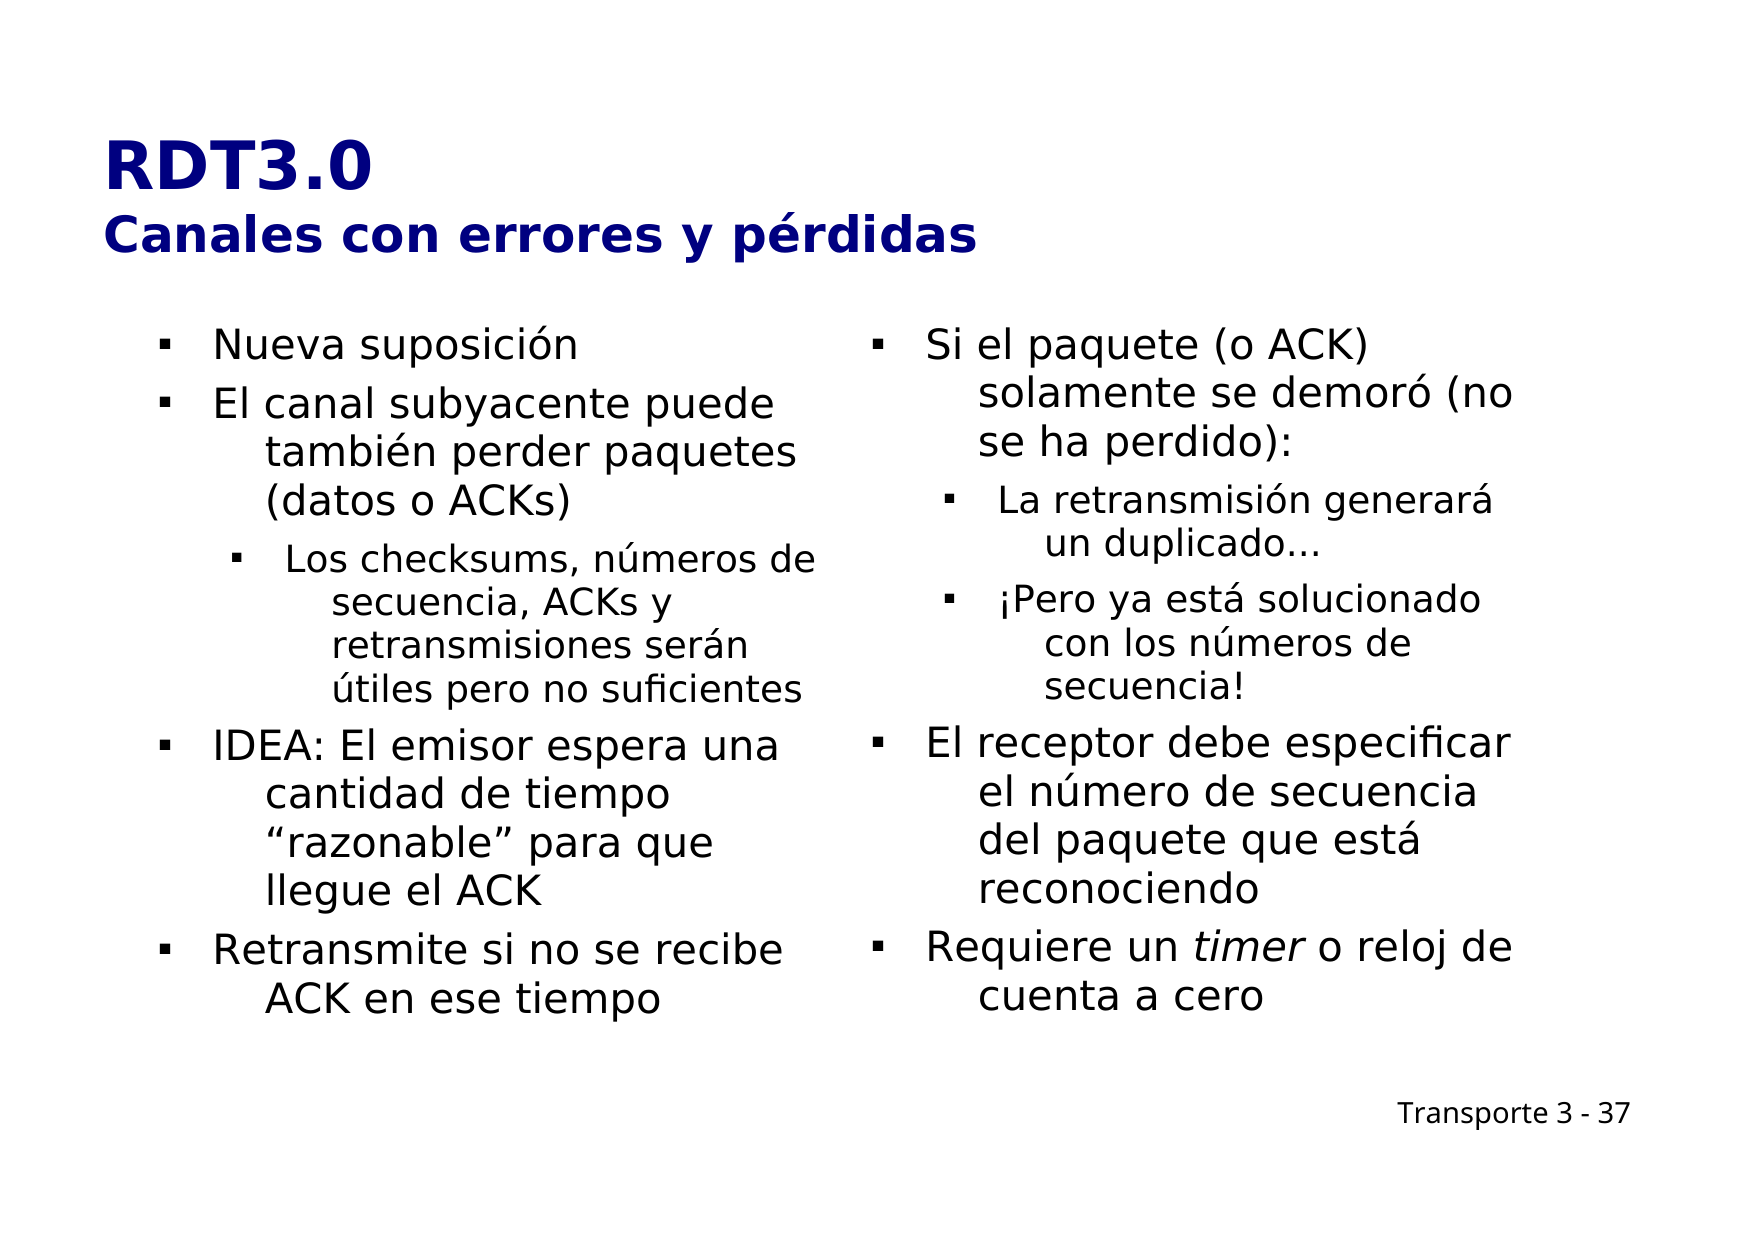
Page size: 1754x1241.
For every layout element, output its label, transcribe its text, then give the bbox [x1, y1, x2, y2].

list Si el paquete (o ACK) solamente se demoró (no se ha perdido): La retransmisión generará un duplicado... ¡Pero ya está solucionado con los números de secuencia! El receptor debe especificar el número de secuencia del paquete que está reconociendo Requiere un timer o reloj de cuenta a cero [866, 320, 1546, 1021]
list Nueva suposición El canal subyacente puede también perder paquetes (datos o ACKs) Los checksums, números de secuencia, ACKs y retransmisiones serán útiles pero no suficientes IDEA: El emisor espera una cantidad de tiempo “razonable” para que llegue el ACK Retransmite si no se recibe ACK en ese tiempo [154, 320, 833, 1024]
title RDT3.0 Canales con errores y pérdidas [88, 95, 1654, 298]
